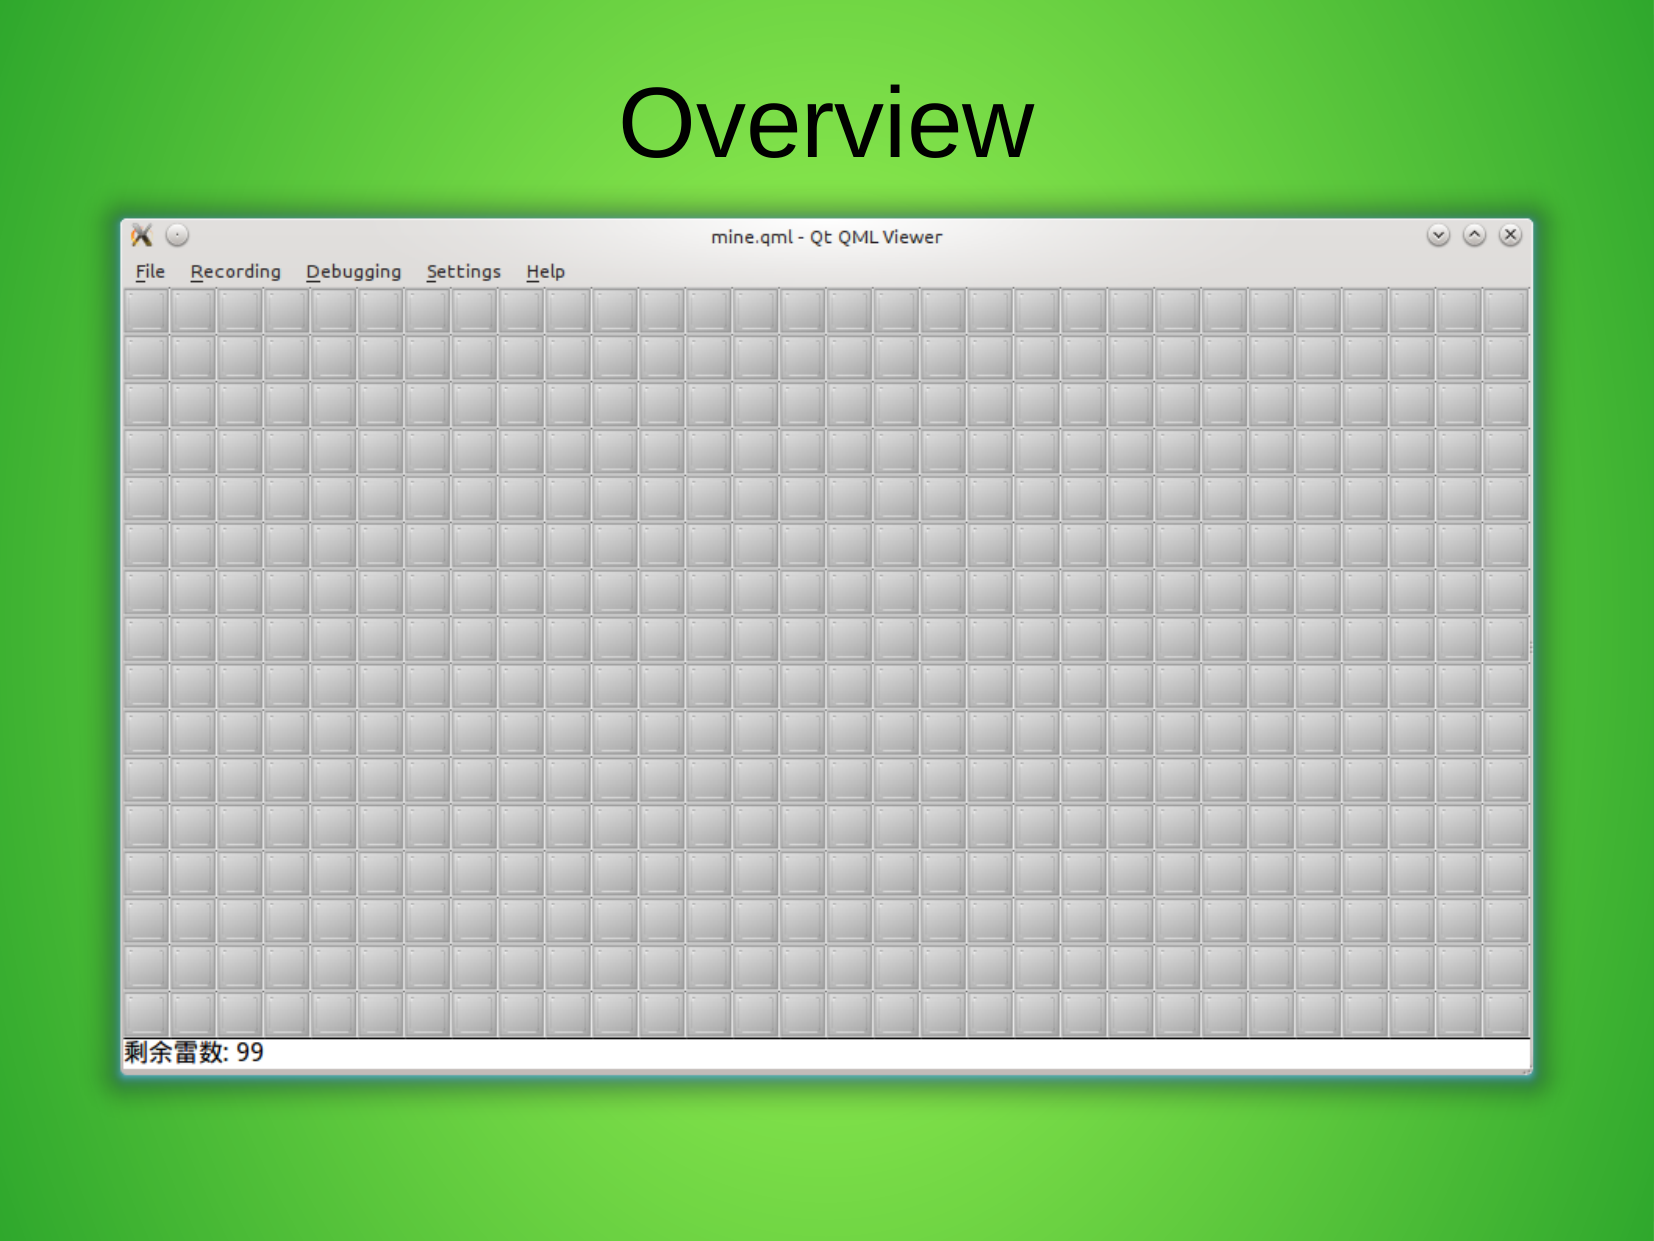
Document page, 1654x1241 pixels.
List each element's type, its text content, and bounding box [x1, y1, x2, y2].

picture [58, 156, 1596, 1138]
text_box Overview [316, 60, 1337, 187]
